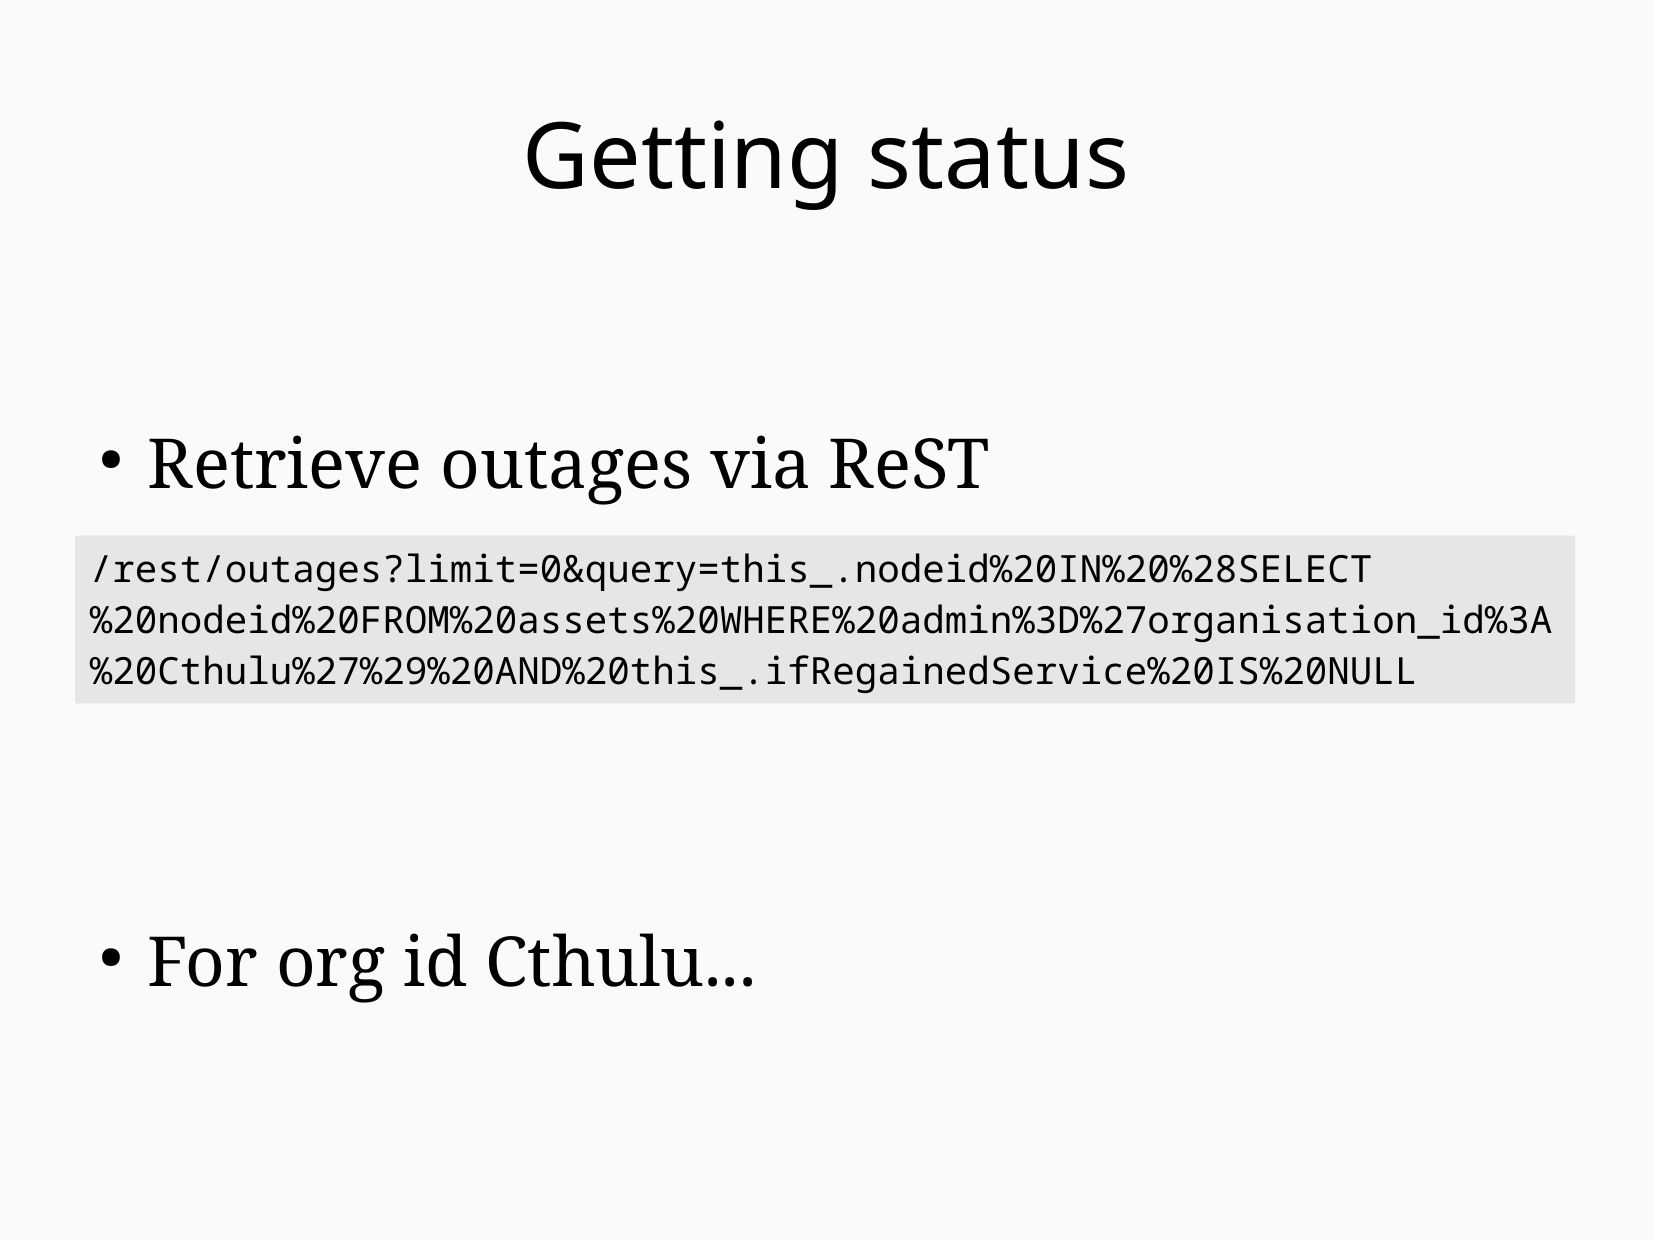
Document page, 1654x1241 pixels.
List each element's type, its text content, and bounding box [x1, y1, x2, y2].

text_box /rest/outages?limit=0&query=this_.nodeid%20IN%20%28SELECT%20nodeid%20FROM%20assets%20WHERE%20admin%3D%27organisation_id%3A%20Cthulu%27%29%20AND%20this_.ifRegainedService%20IS%20NULL [75, 535, 1576, 681]
list Retrieve outages via ReST For org id Cthulu... [82, 290, 1571, 535]
title Getting status [82, 49, 1571, 257]
list Retrieve outages via ReST For org id Cthulu... [82, 704, 1571, 1010]
